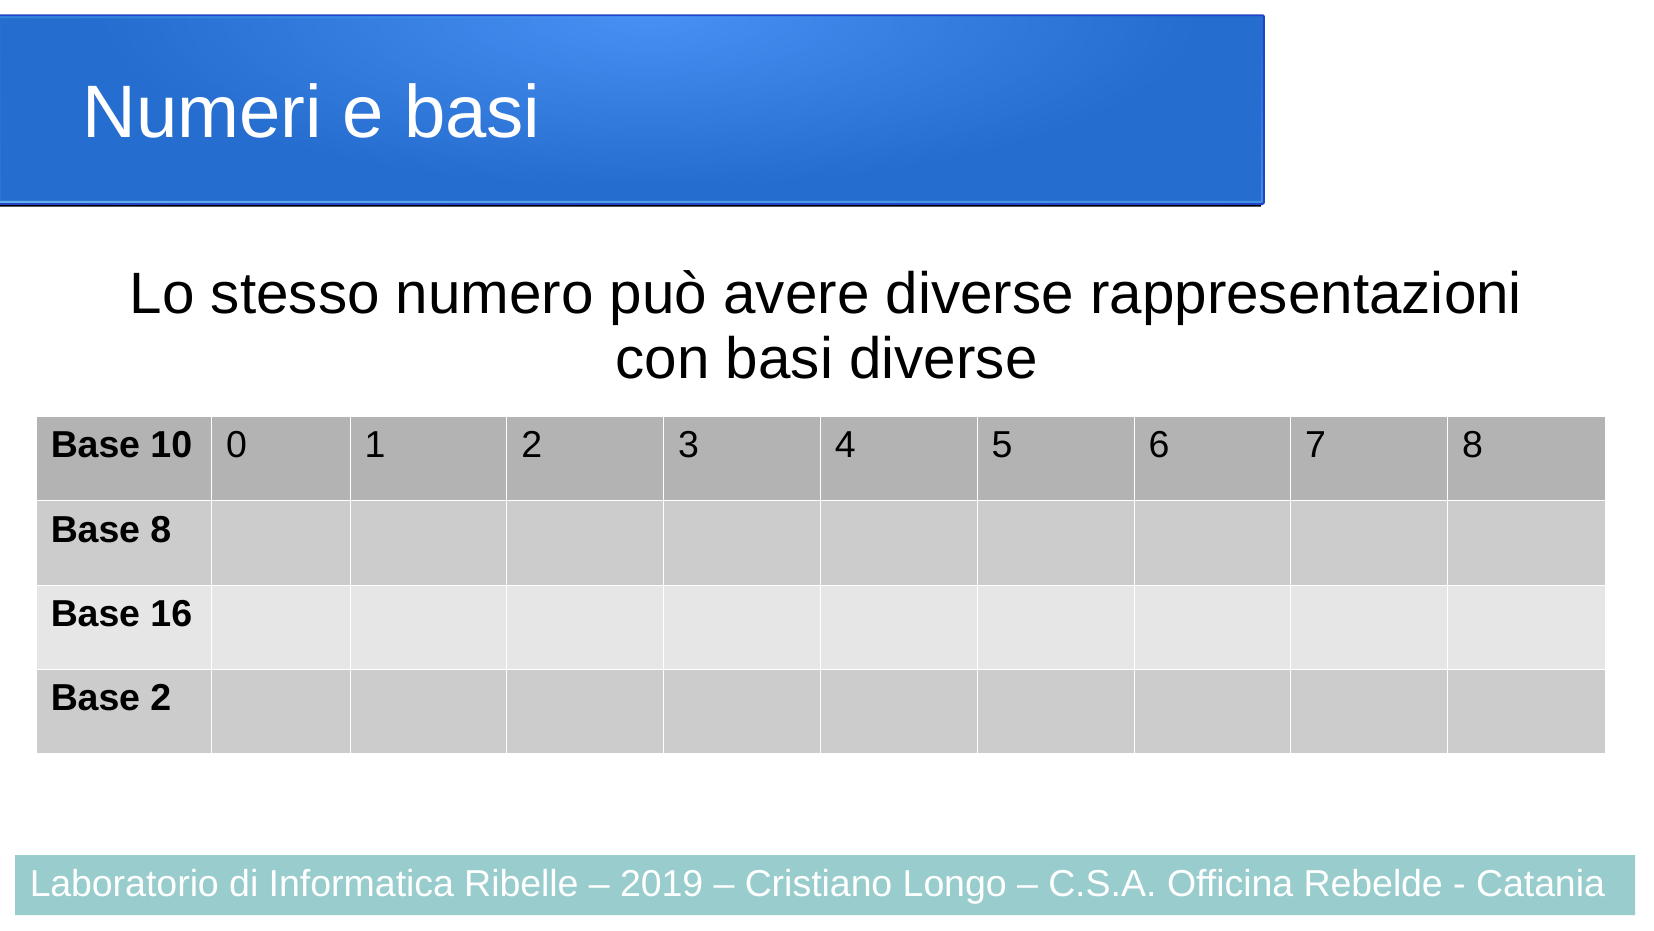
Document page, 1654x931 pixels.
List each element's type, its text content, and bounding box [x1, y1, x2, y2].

table_cell [1448, 670, 1605, 753]
table_cell [978, 501, 1134, 585]
table_header 3 [664, 417, 820, 500]
table_cell [507, 586, 663, 669]
table_cell [351, 670, 506, 753]
table_header 2 [507, 417, 663, 500]
text_box Laboratorio di Informatica Ribelle – 2019 – Cristiano Longo – C.S.A. Officina Rebelde - Catania [15, 855, 1636, 916]
table_cell [1135, 670, 1290, 753]
table_cell [978, 670, 1134, 753]
table_cell [507, 501, 663, 585]
table_cell [1135, 586, 1290, 669]
table_cell [351, 586, 506, 669]
table_header 0 [212, 417, 350, 500]
table_cell [664, 670, 820, 753]
table_cell [1291, 670, 1447, 753]
table_header 5 [978, 417, 1134, 500]
table_cell [978, 586, 1134, 669]
table_cell [351, 501, 506, 585]
table_cell [664, 586, 820, 669]
table_cell [1448, 586, 1605, 669]
table_cell [821, 670, 977, 753]
table_cell Base 8 [37, 501, 211, 585]
table_cell [1135, 501, 1290, 585]
table_cell [821, 501, 977, 585]
table_cell [821, 586, 977, 669]
title Numeri e basi [82, 35, 1235, 189]
table_cell [1291, 586, 1447, 669]
table_header 7 [1291, 417, 1447, 500]
table_header 1 [351, 417, 506, 500]
table_cell Base 16 [37, 586, 211, 669]
table_cell [212, 501, 350, 585]
table_cell [664, 501, 820, 585]
table_header 4 [821, 417, 977, 500]
table_header Base 10 [37, 417, 211, 500]
table_header 6 [1135, 417, 1290, 500]
table_cell [1291, 501, 1447, 585]
table_header 8 [1448, 417, 1605, 500]
subtitle Lo stesso numero può avere diverse rappresentazioni con basi diverse [82, 210, 1571, 416]
table_cell [212, 670, 350, 753]
table_cell [507, 670, 663, 753]
table_cell Base 2 [37, 670, 211, 753]
table_cell [212, 586, 350, 669]
table_cell [1448, 501, 1605, 585]
